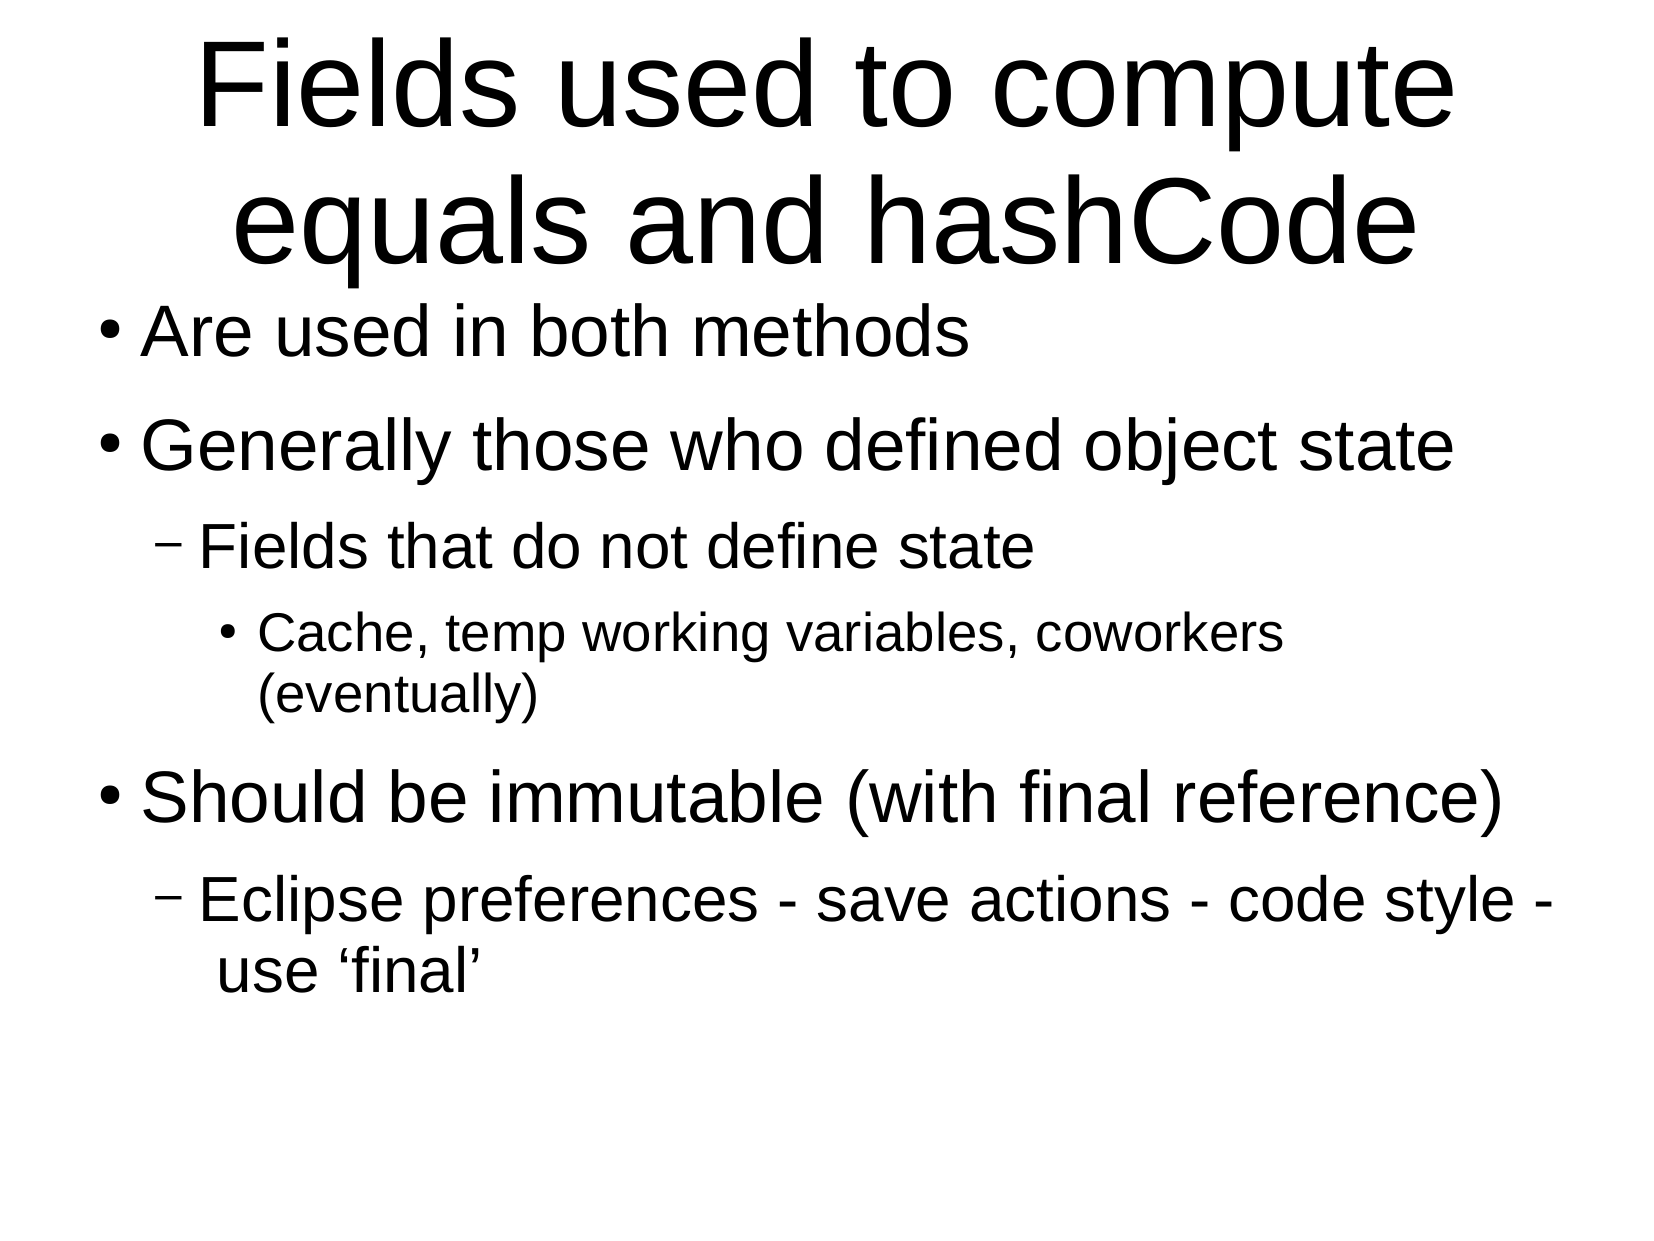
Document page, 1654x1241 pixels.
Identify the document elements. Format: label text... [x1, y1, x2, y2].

list Are used in both methods Generally those who defined object state Fields that do not define state Cache, temp working variables, coworkers (eventually) Should be immutable (with final reference) Eclipse preferences - save actions - code style - use ‘final’ [82, 290, 1571, 1010]
title Fields used to compute equals and hashCode [82, 16, 1571, 290]
